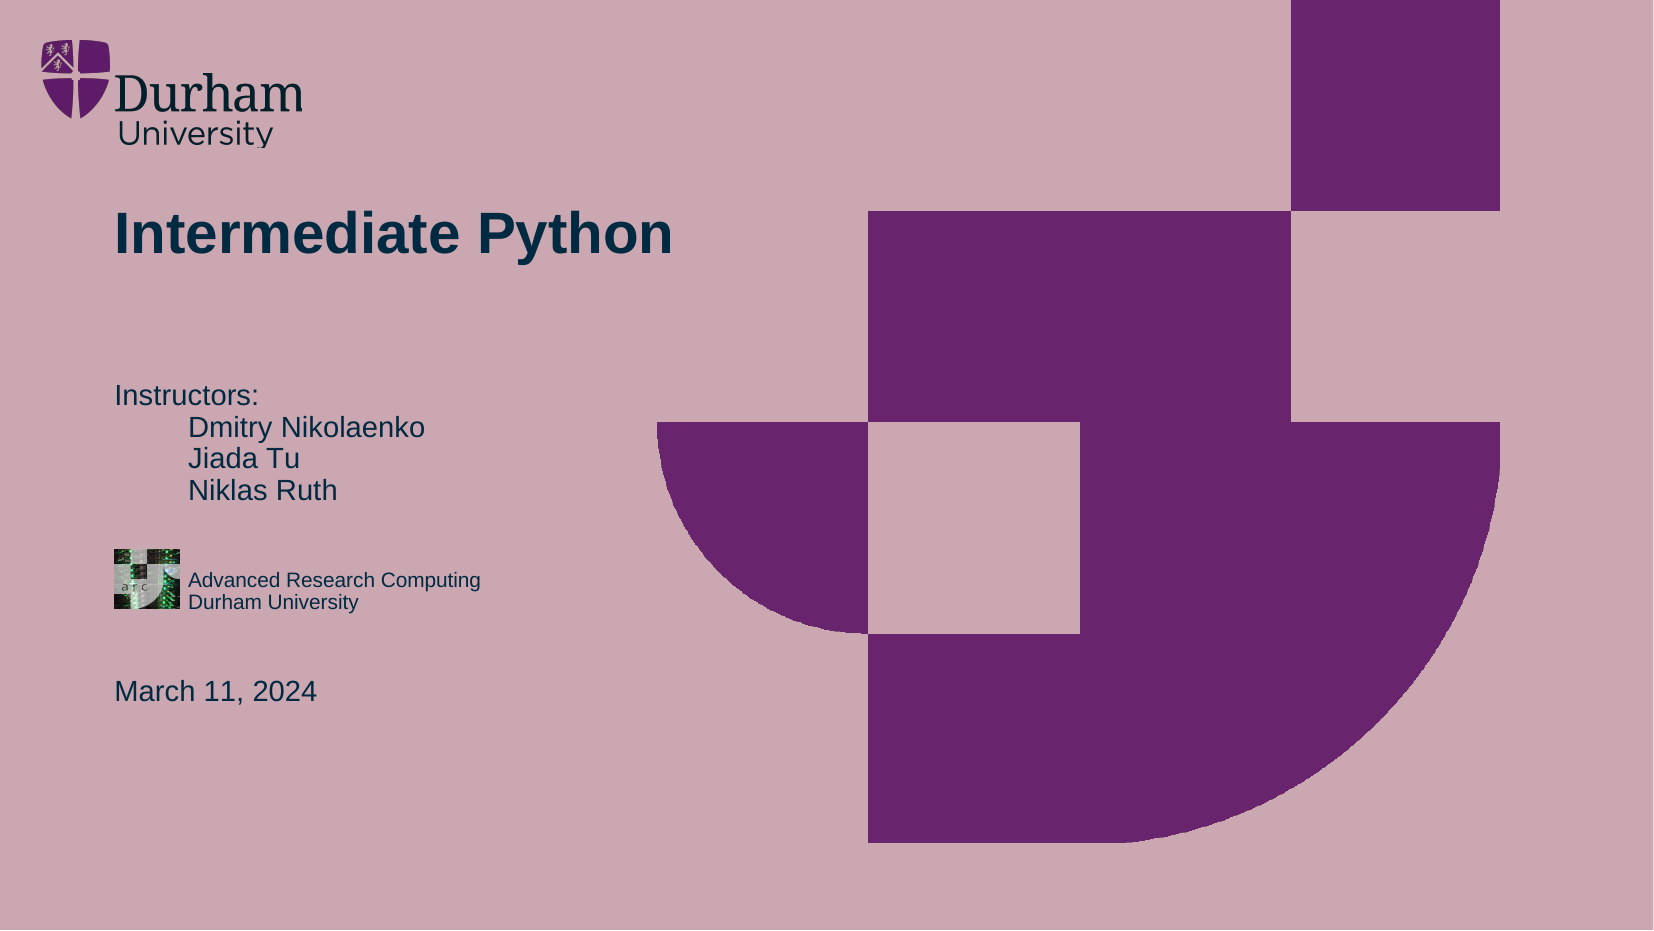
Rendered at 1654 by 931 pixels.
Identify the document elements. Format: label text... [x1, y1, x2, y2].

picture [656, 0, 1500, 843]
picture [41, 40, 302, 148]
picture [114, 549, 180, 609]
text_box Instructors: Dmitry Nikolaenko Jiada Tu Niklas Ruth Advanced Research Computing Durham University March 11, 2024 [114, 380, 791, 596]
text_box Intermediate Python [114, 205, 755, 380]
